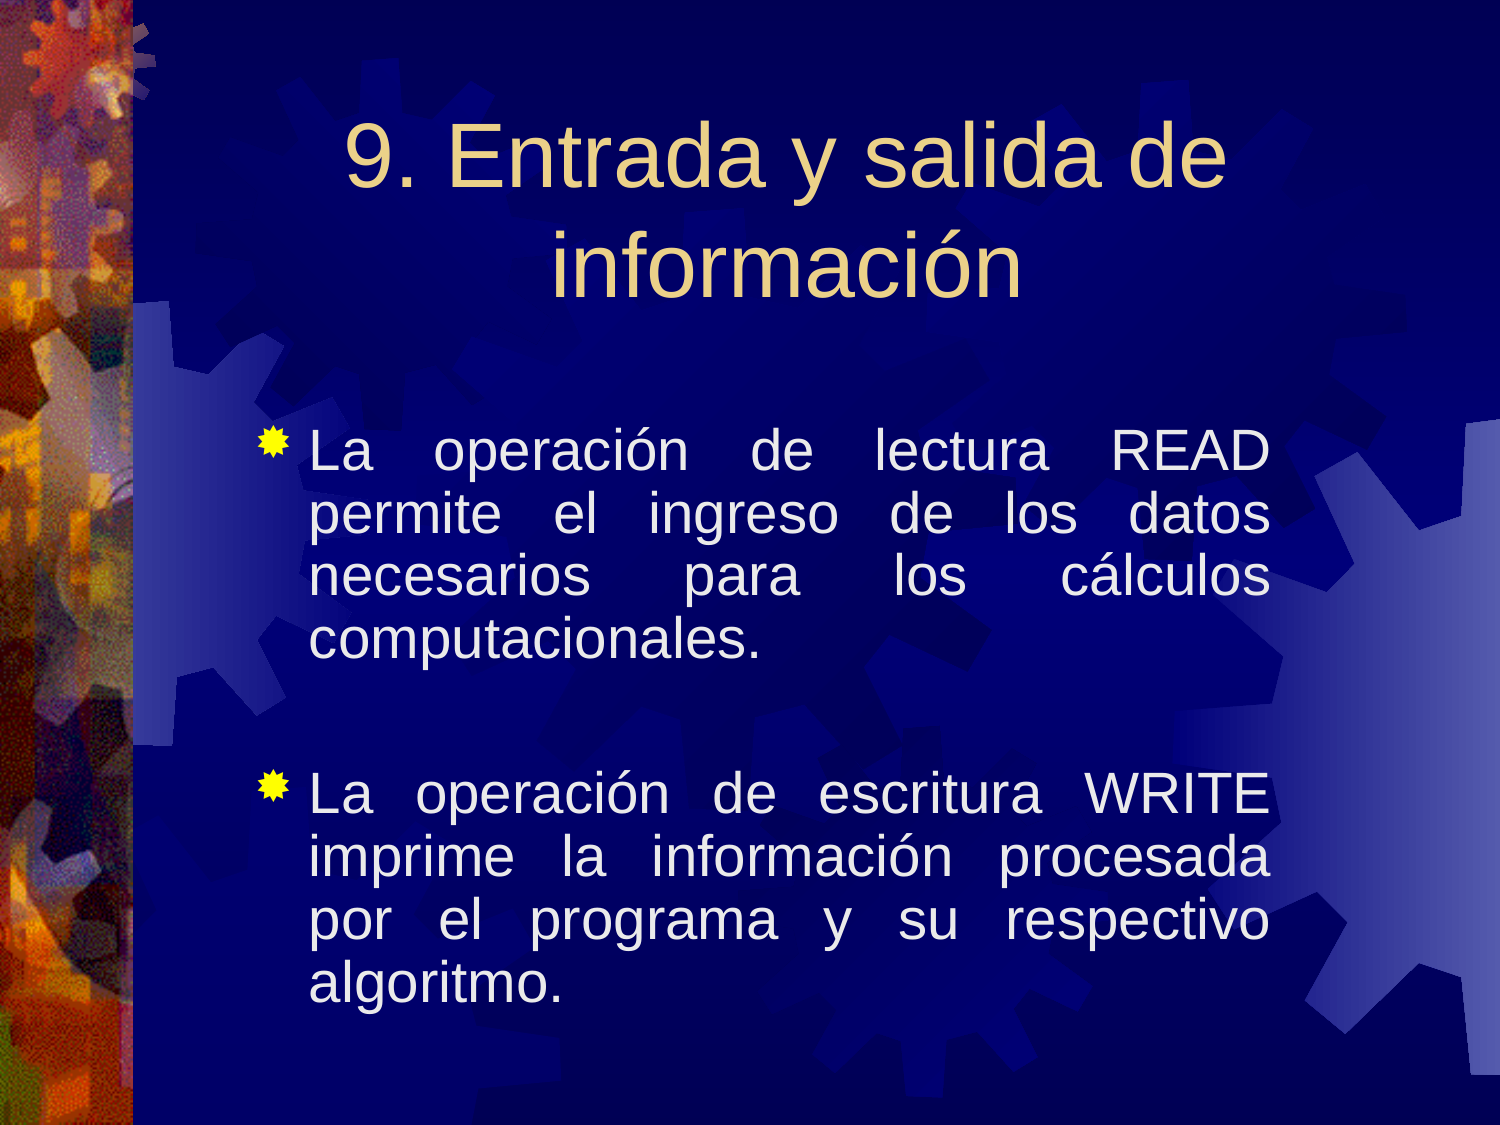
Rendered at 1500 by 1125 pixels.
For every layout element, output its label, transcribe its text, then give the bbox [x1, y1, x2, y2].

picture [0, 0, 133, 1125]
title 9. Entrada y salida de información [287, 112, 1288, 300]
list La operación de lectura READ permite el ingreso de los datos necesarios para los cálculos computacionales. La operación de escritura WRITE imprime la información procesada por el programa y su respectivo algoritmo. [237, 412, 1288, 1050]
